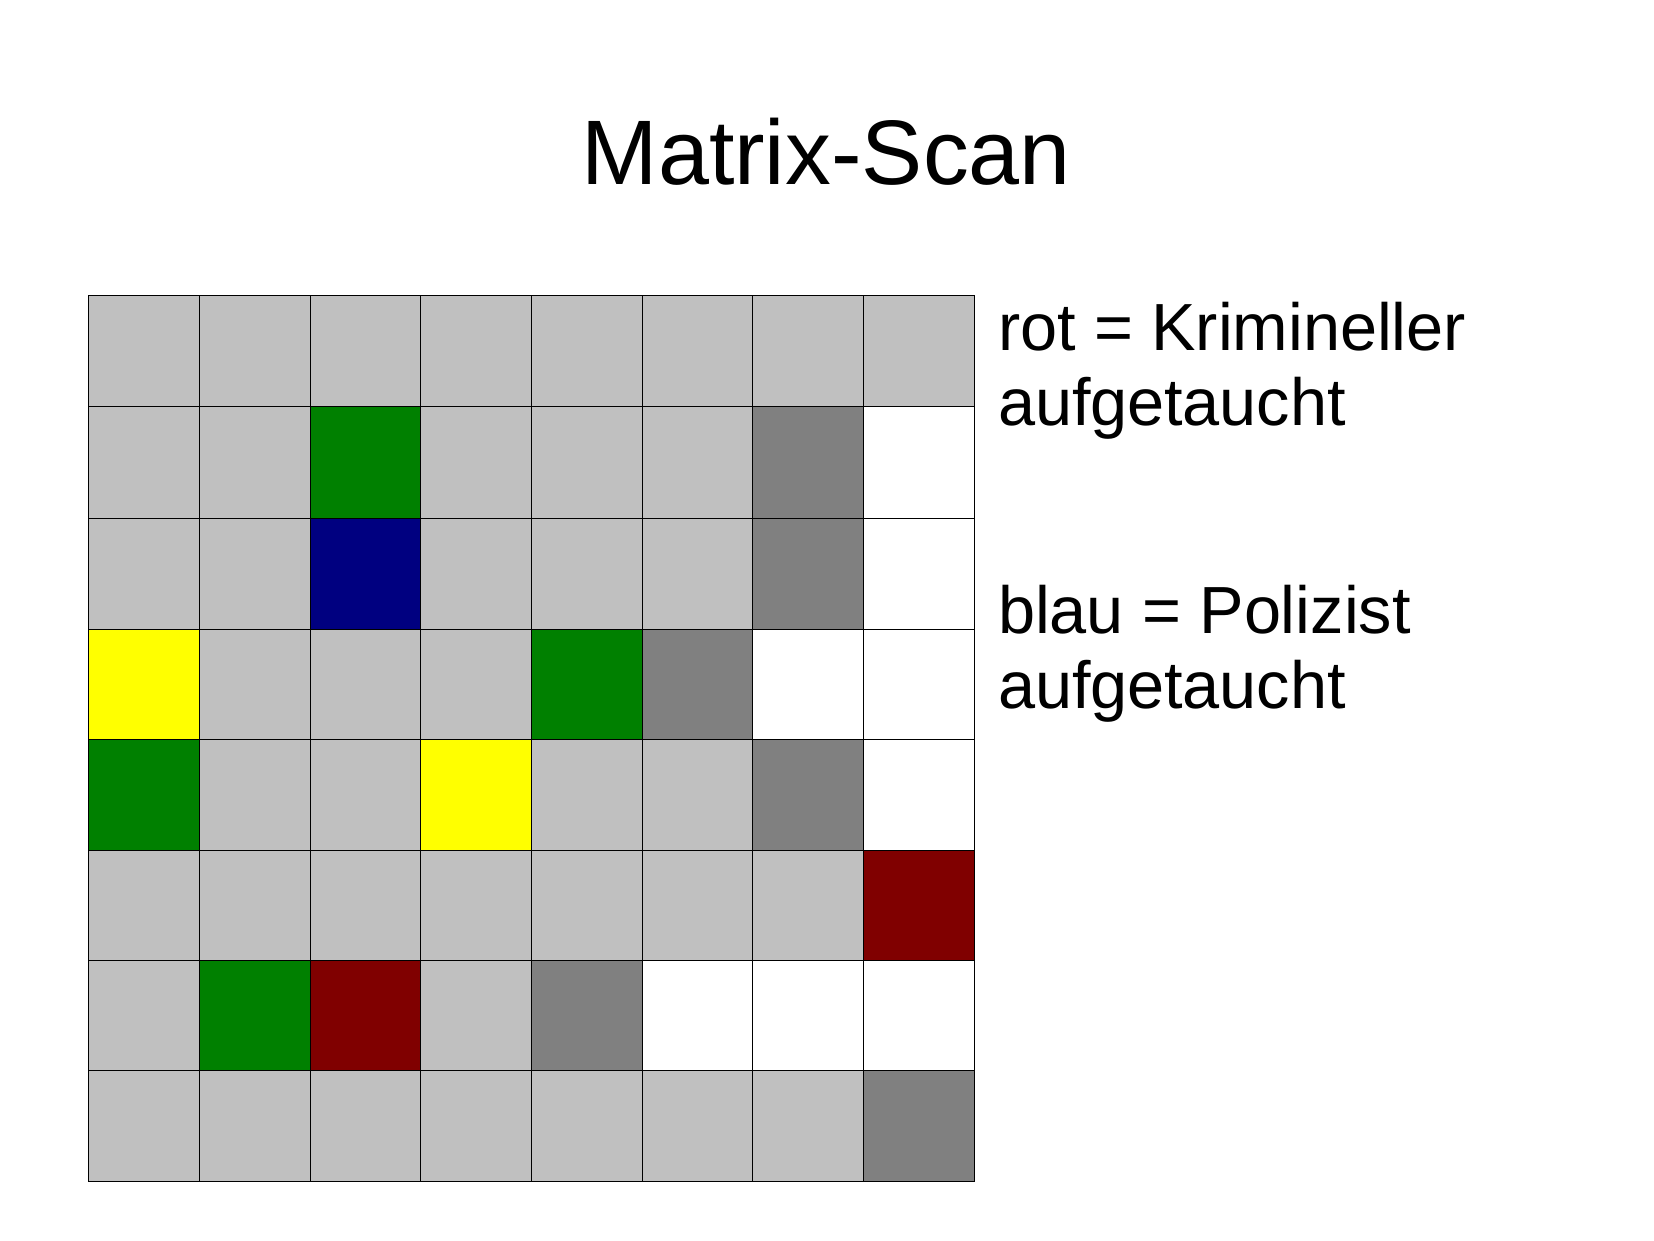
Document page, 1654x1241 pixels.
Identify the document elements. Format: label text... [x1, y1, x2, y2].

table_cell [200, 1071, 310, 1181]
table_cell [311, 630, 420, 739]
table_header [89, 296, 199, 406]
table_cell [200, 961, 310, 1070]
table_header [421, 296, 531, 406]
table_cell [864, 961, 974, 1070]
table_cell [200, 519, 310, 629]
table_cell [311, 851, 420, 960]
table_cell [643, 740, 752, 850]
table_cell [421, 407, 531, 518]
table_cell [311, 961, 420, 1070]
table_cell [643, 519, 752, 629]
table_cell [753, 407, 863, 518]
table_cell [643, 961, 752, 1070]
table_cell [864, 740, 974, 850]
table_cell [753, 961, 863, 1070]
table_cell [89, 961, 199, 1070]
table_cell [421, 519, 531, 629]
table_cell [89, 740, 199, 850]
table_cell [864, 519, 974, 629]
table_cell [532, 407, 642, 518]
table_header [643, 296, 752, 406]
table_cell [311, 519, 420, 629]
table_header [311, 296, 420, 406]
table_cell [864, 851, 974, 960]
table_cell [532, 740, 642, 850]
table_cell [311, 1071, 420, 1181]
table_cell [753, 1071, 863, 1181]
table_cell [753, 740, 863, 850]
table_cell [643, 1071, 752, 1181]
table_header [532, 296, 642, 406]
table_header [200, 296, 310, 406]
table_header [753, 296, 863, 406]
table_cell [643, 851, 752, 960]
table_cell [200, 407, 310, 518]
table_cell [532, 1071, 642, 1181]
table_cell [421, 1071, 531, 1181]
table_cell [532, 519, 642, 629]
table_cell [532, 630, 642, 739]
table_cell [89, 407, 199, 518]
title Matrix-Scan [82, 49, 1571, 257]
table_cell [311, 407, 420, 518]
table_cell [89, 1071, 199, 1181]
table_cell [421, 740, 531, 850]
table_cell [532, 851, 642, 960]
table_cell [864, 407, 974, 518]
table_cell [89, 630, 199, 739]
table_cell [753, 851, 863, 960]
table_header [864, 296, 974, 406]
table_cell [643, 407, 752, 518]
table_cell [421, 961, 531, 1070]
table_cell [200, 740, 310, 850]
table_cell [643, 630, 752, 739]
table_cell [753, 519, 863, 629]
table_cell [864, 630, 974, 739]
table_cell [200, 630, 310, 739]
table_cell [89, 519, 199, 629]
table_cell [89, 851, 199, 960]
table_cell [311, 740, 420, 850]
list rot = Krimineller aufgetaucht blau = Polizist aufgetaucht [998, 290, 1595, 1182]
table_cell [200, 851, 310, 960]
table_cell [421, 851, 531, 960]
table_cell [864, 1071, 974, 1181]
table_cell [421, 630, 531, 739]
table_cell [753, 630, 863, 739]
table_cell [532, 961, 642, 1070]
